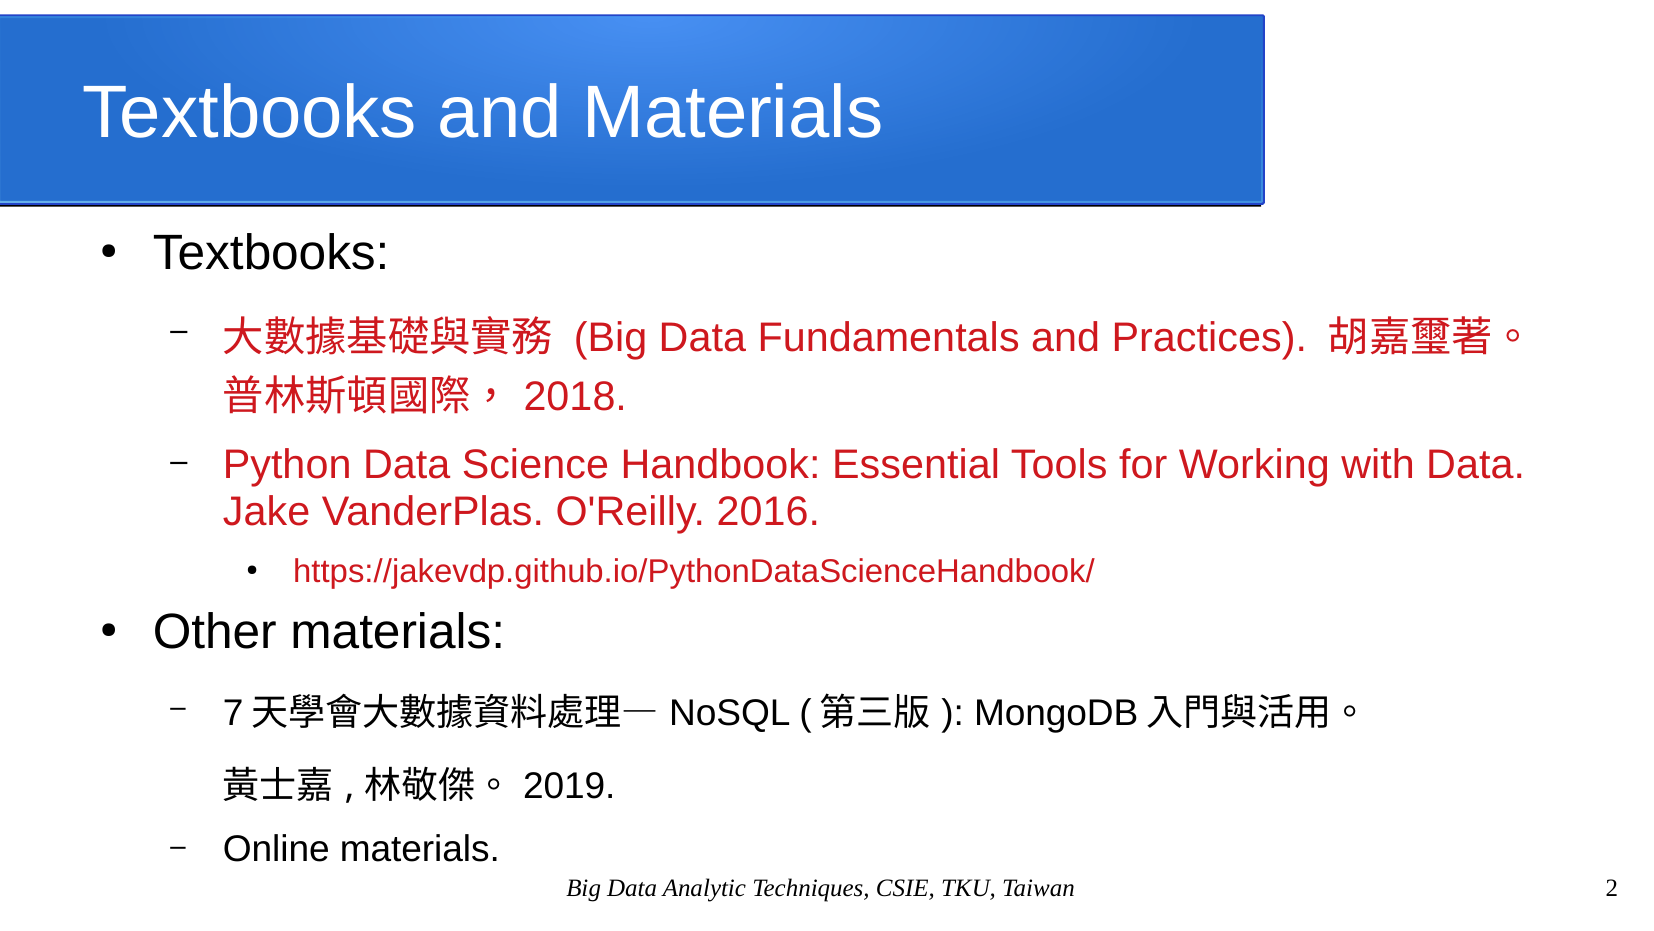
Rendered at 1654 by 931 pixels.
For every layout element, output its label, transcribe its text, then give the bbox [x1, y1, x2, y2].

list Textbooks: 大數據基礎與實務 (Big Data Fundamentals and Practices). 胡嘉璽著。普林斯頓國際，2018. Python Data Science Handbook: Essential Tools for Working with Data. Jake VanderPlas. O'Reilly. 2016. https://jakevdp.github.io/PythonDataScienceHandbook/ Other materials: 7天學會大數據資料處理—NoSQL (第三版): MongoDB入門與活用。 黃士嘉,林敬傑。2019. Online materials. [82, 224, 1571, 872]
title Textbooks and Materials [82, 35, 1235, 189]
